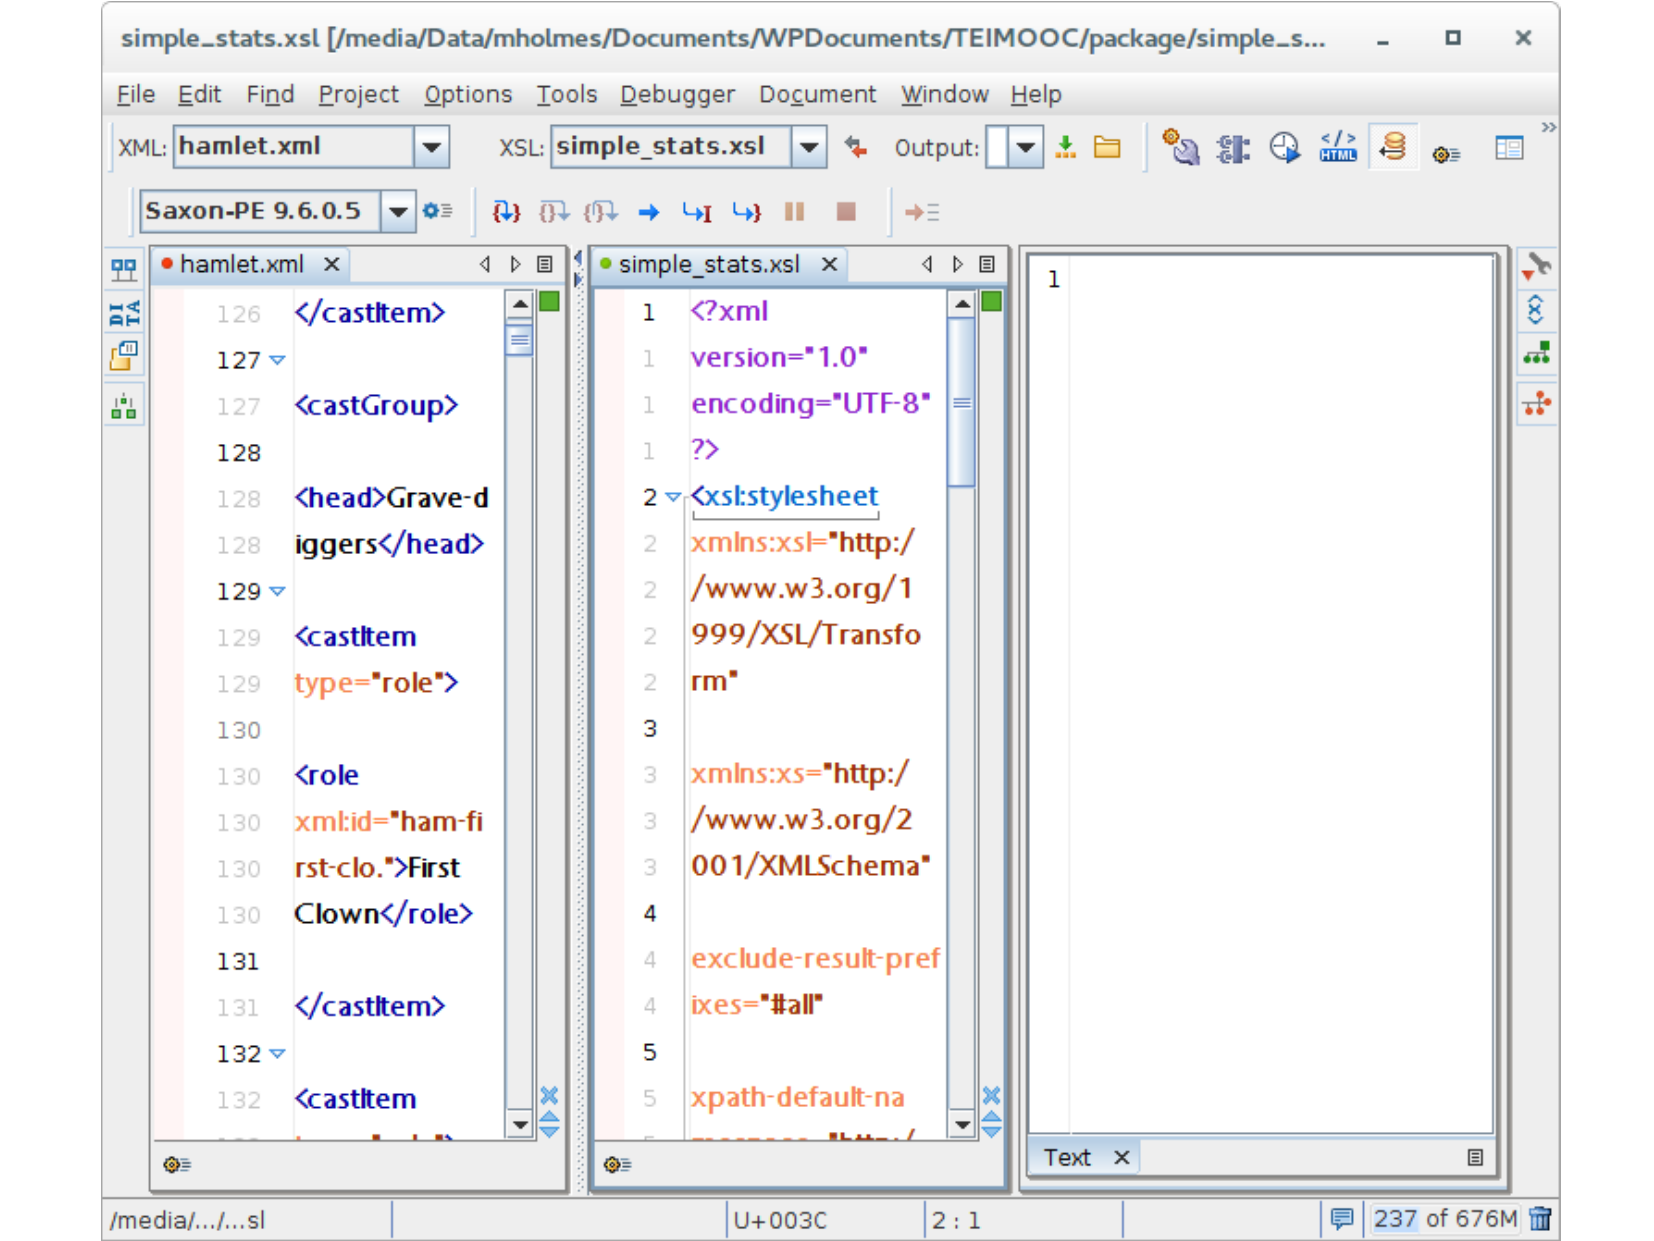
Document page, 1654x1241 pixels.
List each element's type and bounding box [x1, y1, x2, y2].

picture [101, 1, 1561, 1241]
